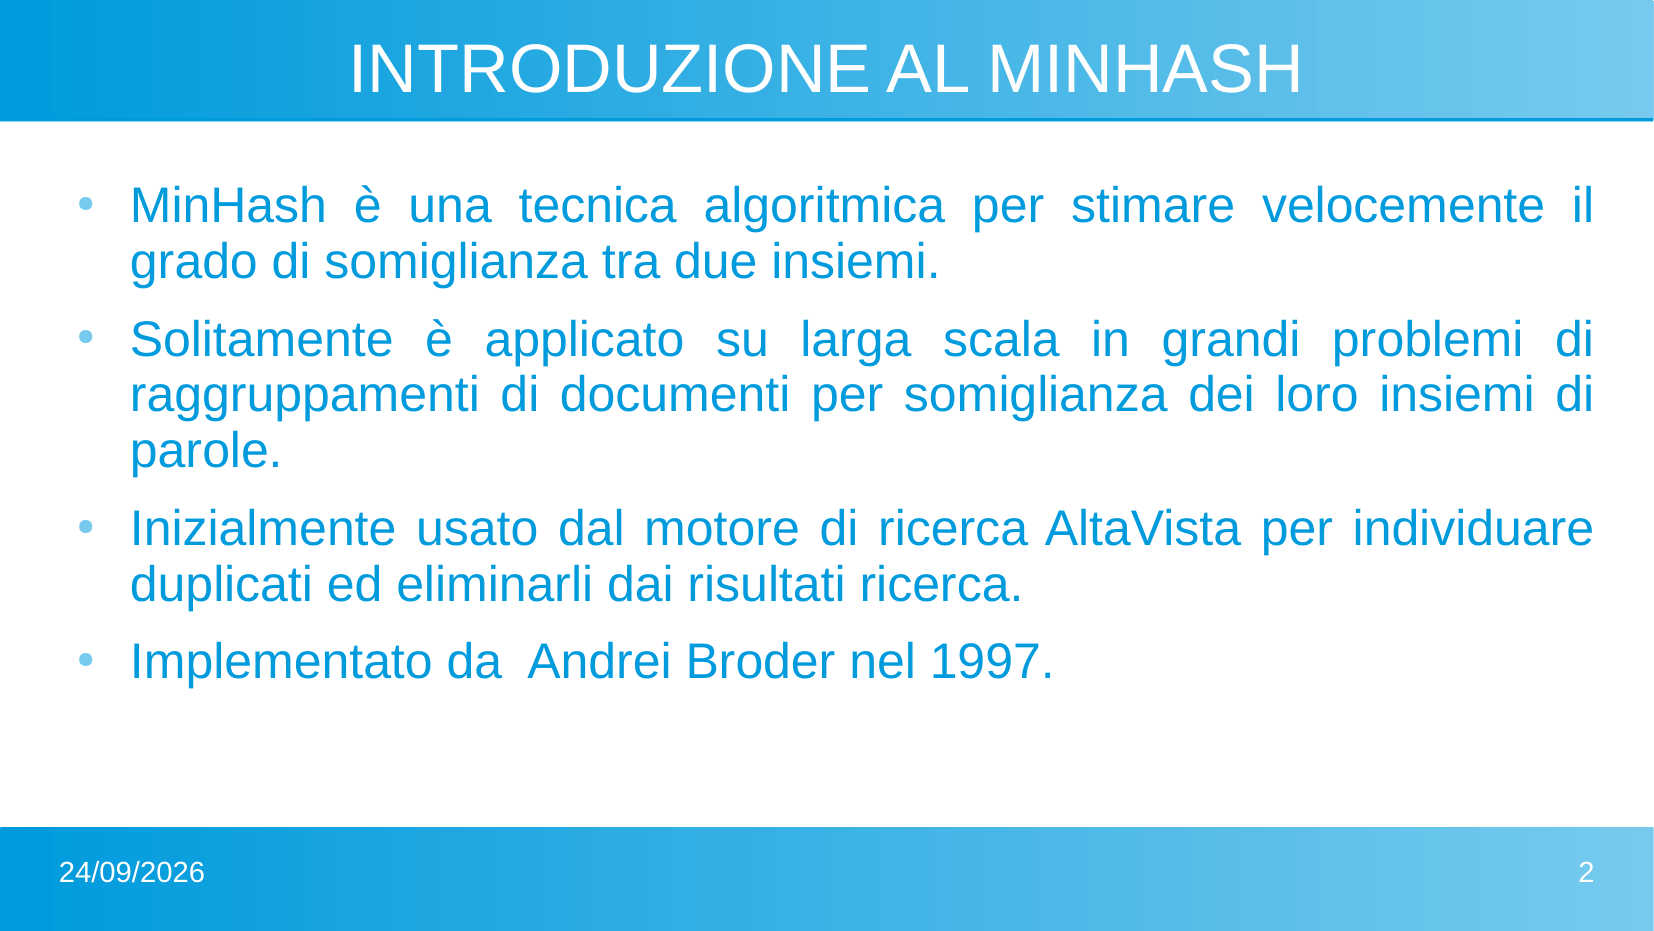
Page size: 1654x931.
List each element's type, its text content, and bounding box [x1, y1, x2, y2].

list MinHash è una tecnica algoritmica per stimare velocemente il grado di somiglianza tra due insiemi. Solitamente è applicato su larga scala in grandi problemi di raggruppamenti di documenti per somiglianza dei loro insiemi di parole. Inizialmente usato dal motore di ricerca AltaVista per individuare duplicati ed eliminarli dai risultati ricerca. Implementato da Andrei Broder nel 1997. [59, 177, 1595, 768]
title INTRODUZIONE AL MINHASH [59, 29, 1595, 108]
